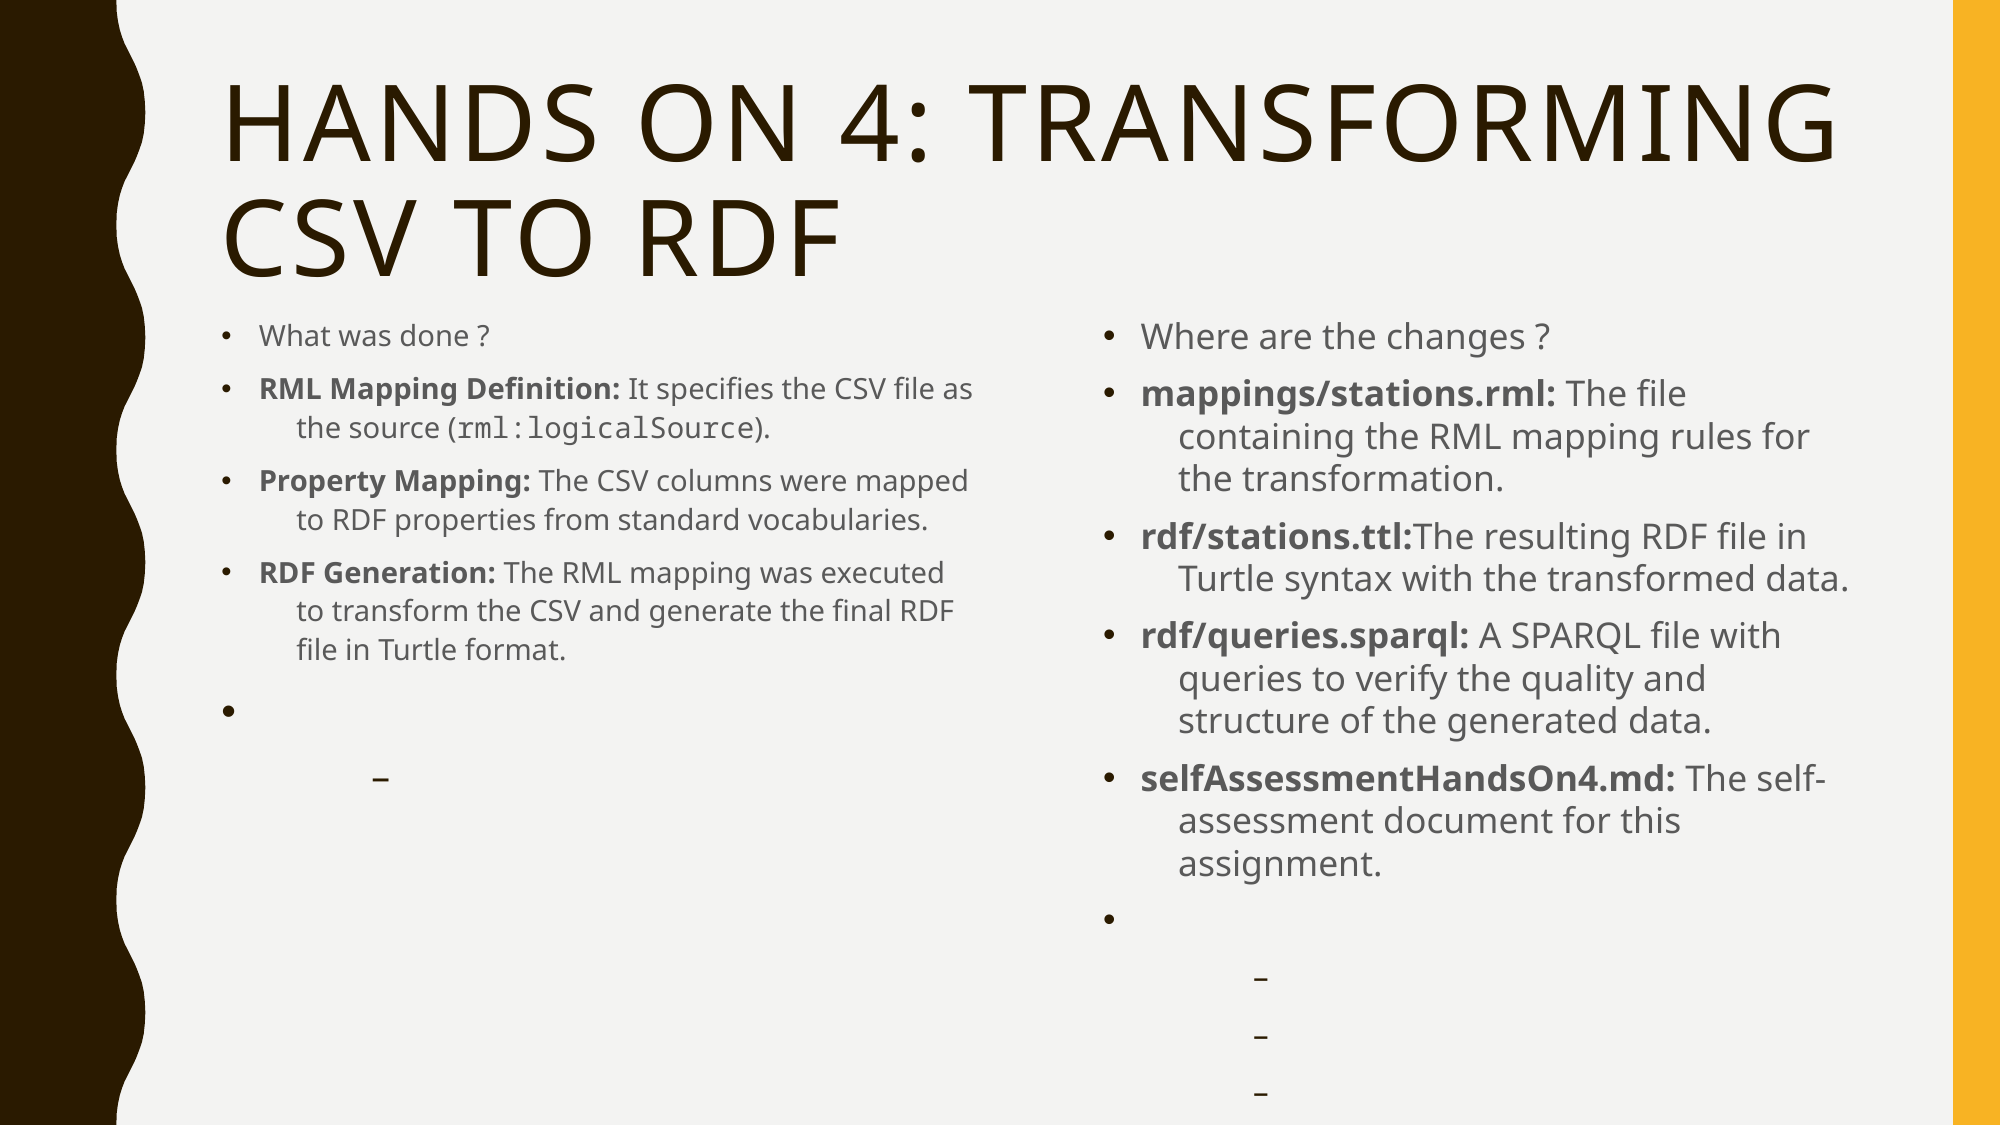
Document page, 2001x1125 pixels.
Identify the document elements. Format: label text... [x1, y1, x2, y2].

title Hands On 4: TRANSFORMING CSV TO RDF [205, 62, 1876, 308]
list Where are the changes ? mappings/stations.rml: The file containing the RML mapping rules for the transformation. rdf/stations.ttl:The resulting RDF file in Turtle syntax with the transformed data. rdf/queries.sparql: A SPARQL file with queries to verify the quality and structure of the generated data. selfAssessmentHandsOn4.md: The self-assessment document for this assignment. [1088, 306, 1876, 901]
list What was done ? RML Mapping Definition: It specifies the CSV file as the source (rml:logicalSource). Property Mapping: The CSV columns were mapped to RDF properties from standard vocabularies. RDF Generation: The RML mapping was executed to transform the CSV and generate the final RDF file in Turtle format. [206, 306, 994, 901]
